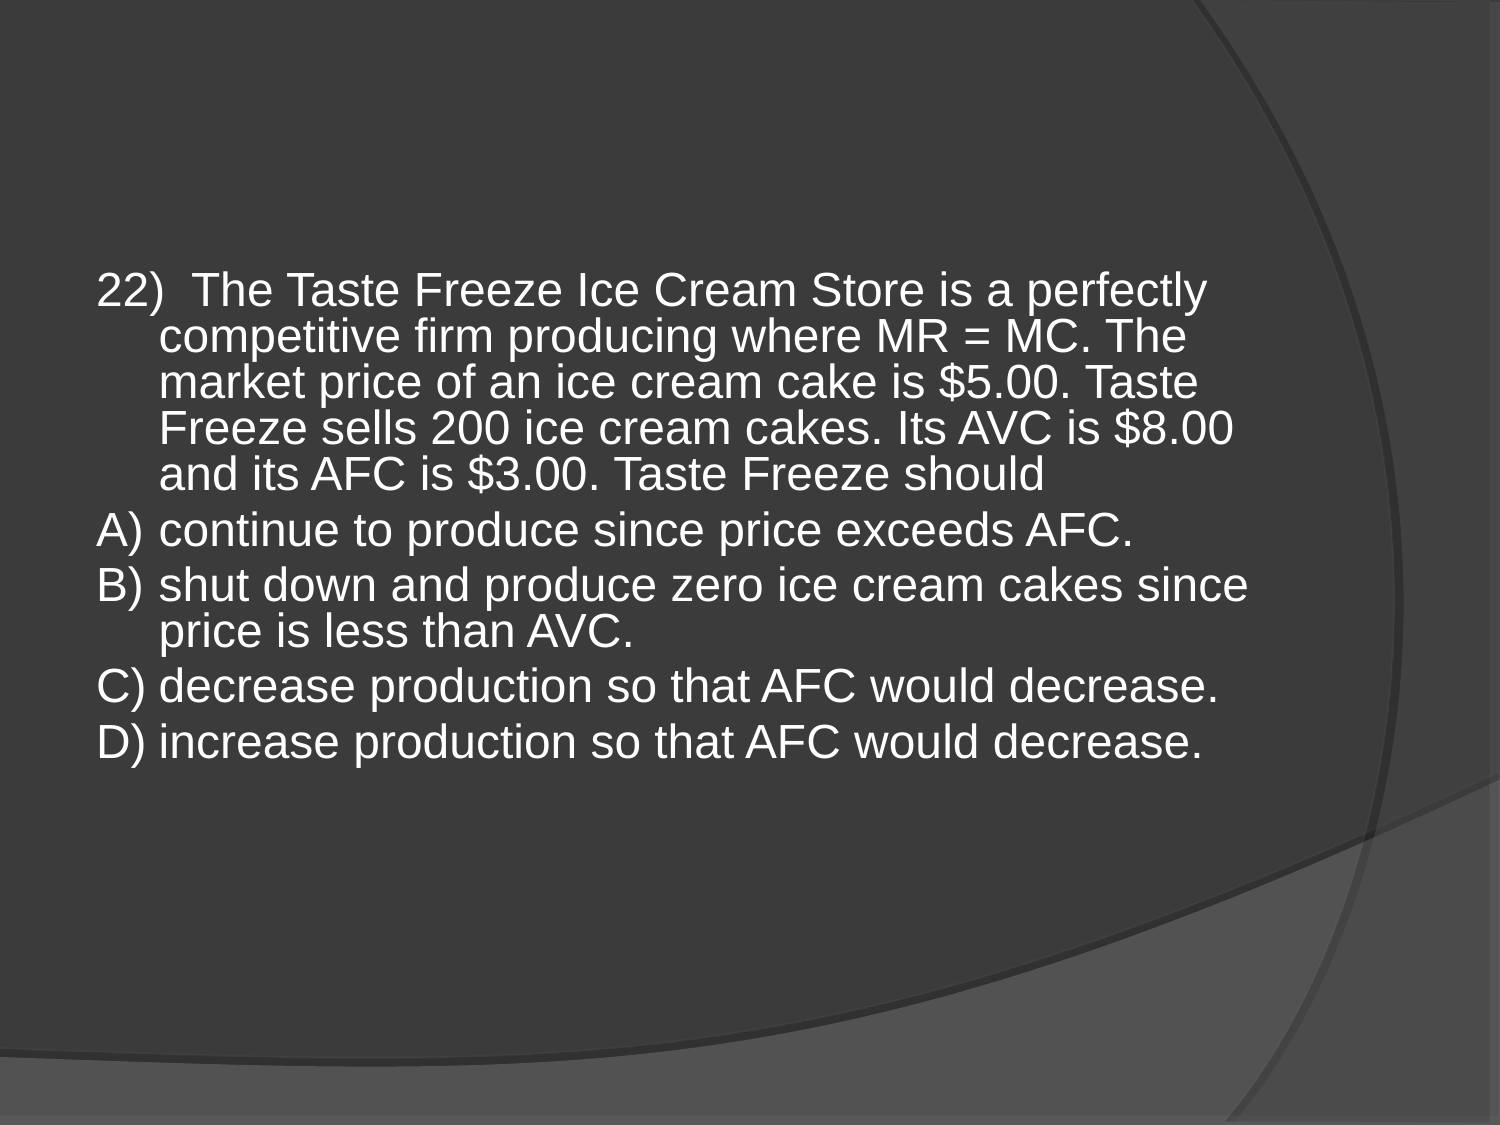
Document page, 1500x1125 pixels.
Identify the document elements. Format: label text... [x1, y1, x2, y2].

list 22) The Taste Freeze Ice Cream Store is a perfectly competitive firm producing where MR = MC. The market price of an ice cream cake is $5.00. Taste Freeze sells 200 ice cream cakes. Its AVC is $8.00 and its AFC is $3.00. Taste Freeze should A) continue to produce since price exceeds AFC. B) shut down and produce zero ice cream cakes since price is less than AVC. C) decrease production so that AFC would decrease. D) increase production so that AFC would decrease. [75, 262, 1300, 1005]
